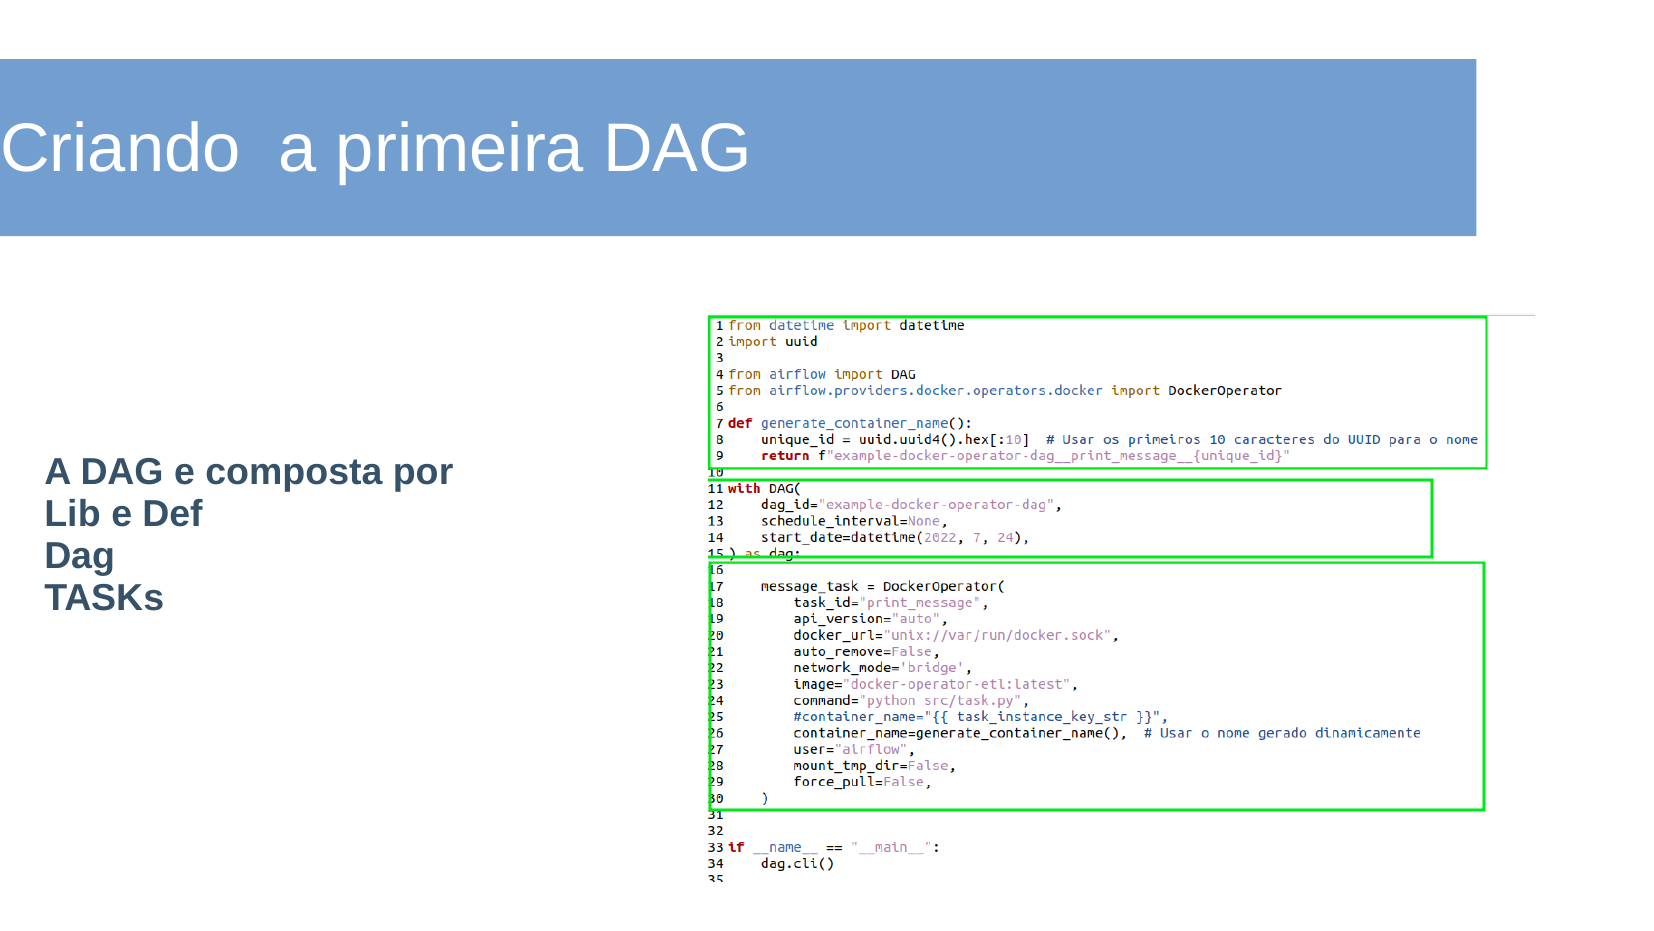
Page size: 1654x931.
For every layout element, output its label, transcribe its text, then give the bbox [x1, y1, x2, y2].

picture [708, 313, 1535, 882]
text_box A DAG e composta por Lib e Def Dag TASKs [29, 442, 621, 732]
title Criando a primeira DAG [0, 59, 1477, 237]
